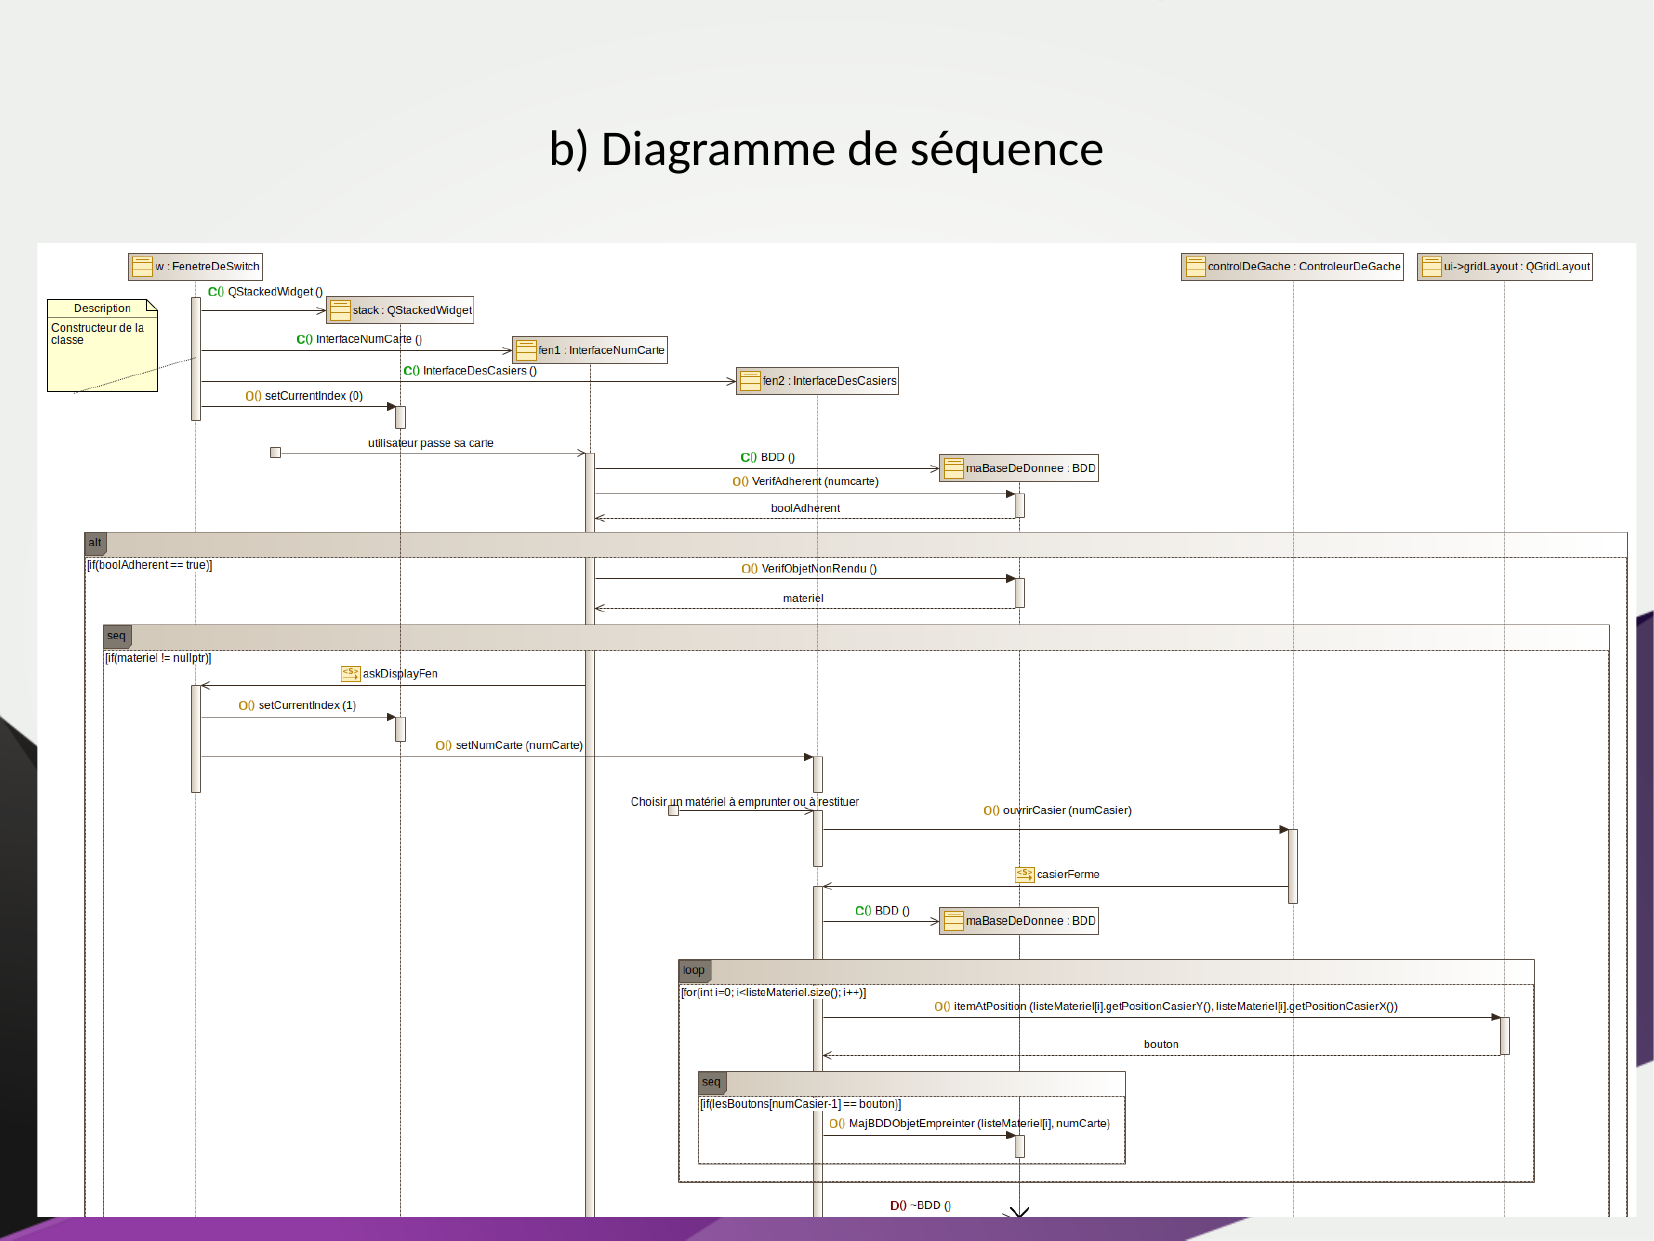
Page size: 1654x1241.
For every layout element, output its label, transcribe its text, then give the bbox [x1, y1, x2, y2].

title b) Diagramme de séquence [82, 49, 1571, 243]
picture [0, 0, 1654, 1241]
